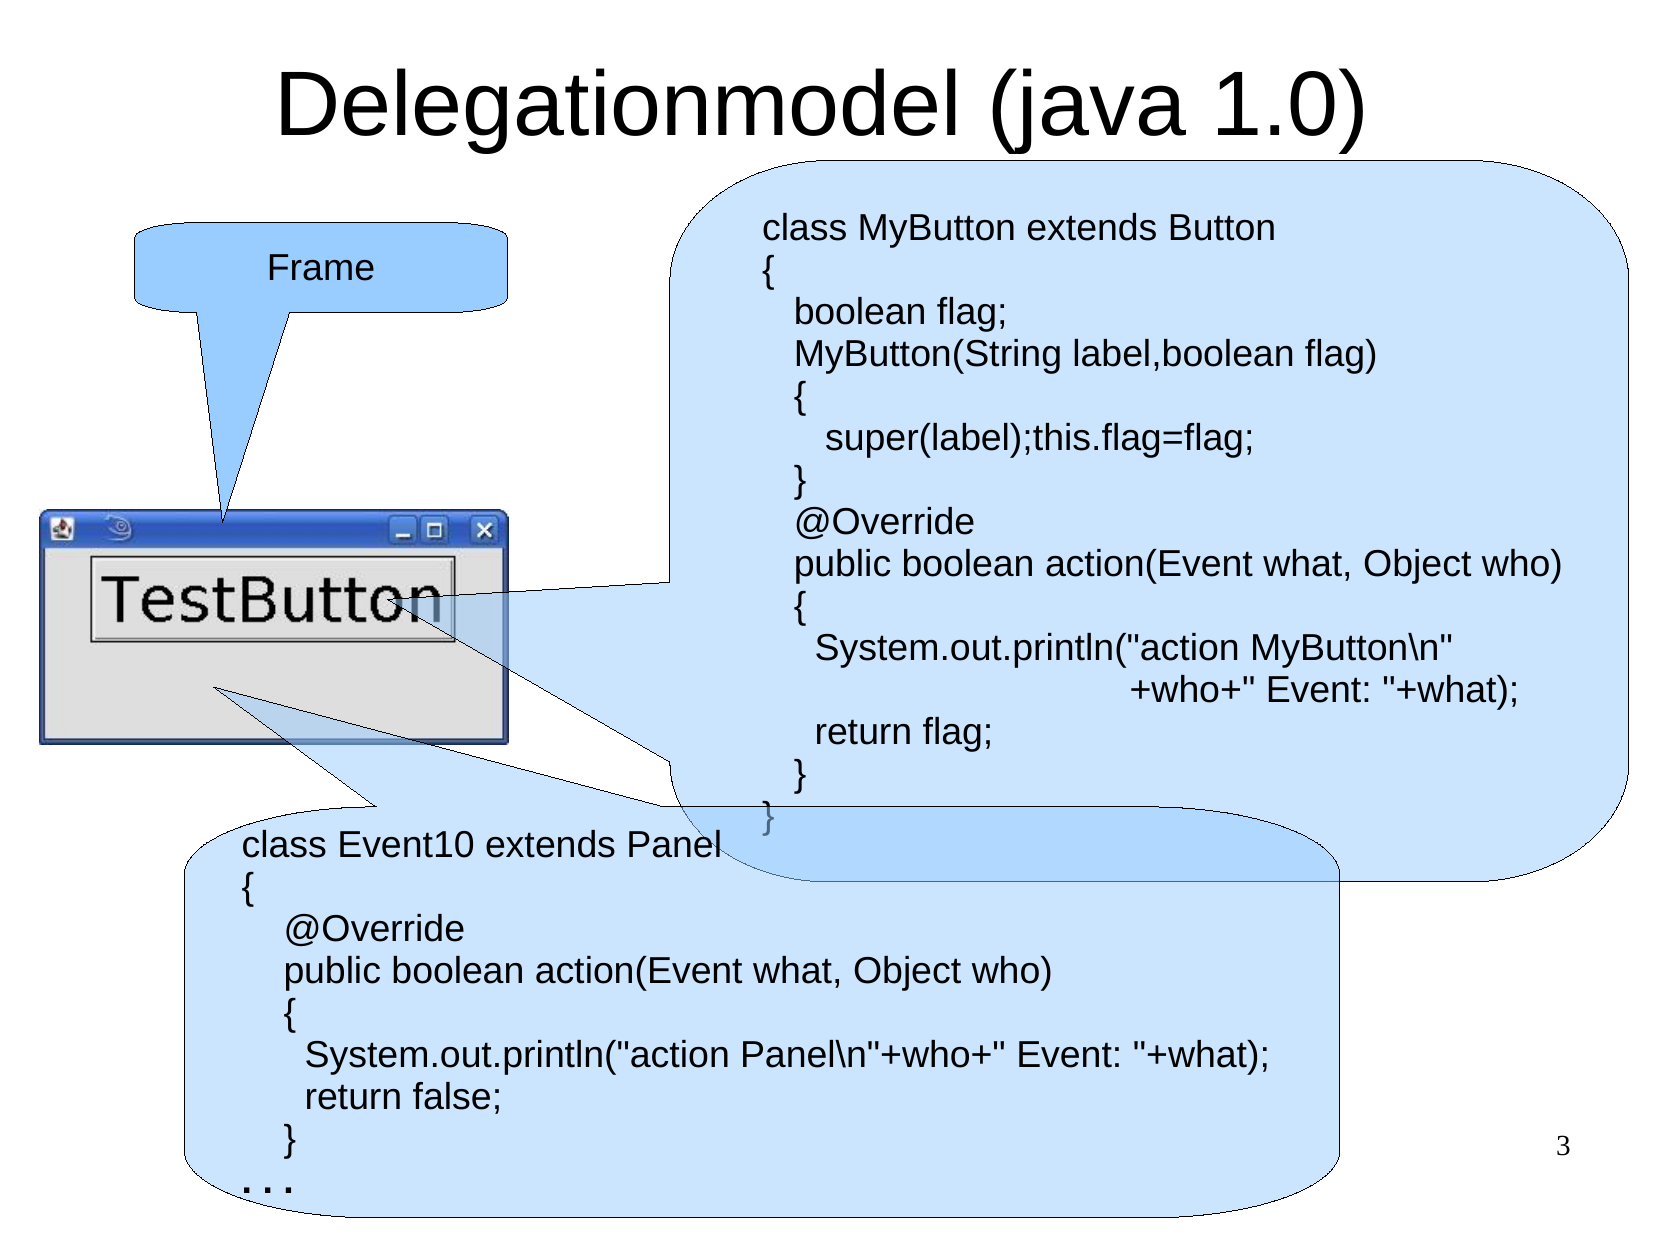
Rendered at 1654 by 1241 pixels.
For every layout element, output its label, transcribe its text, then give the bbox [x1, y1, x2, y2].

text_box class MyButton extends Button { boolean flag; MyButton(String label,boolean flag) { super(label);this.flag=flag; } @Override public boolean action(Event what, Object who) { System.out.println("action MyButton\n" +who+" Event: "+what); return flag; } } [387, 160, 1629, 882]
title Delegationmodel (java 1.0) [78, 0, 1567, 208]
picture [39, 509, 509, 745]
text_box Frame [134, 222, 508, 523]
text_box class Event10 extends Panel { @Override public boolean action(Event what, Object who) { System.out.println("action Panel\n"+who+" Event: "+what); return false; } . . . [184, 687, 1340, 1218]
